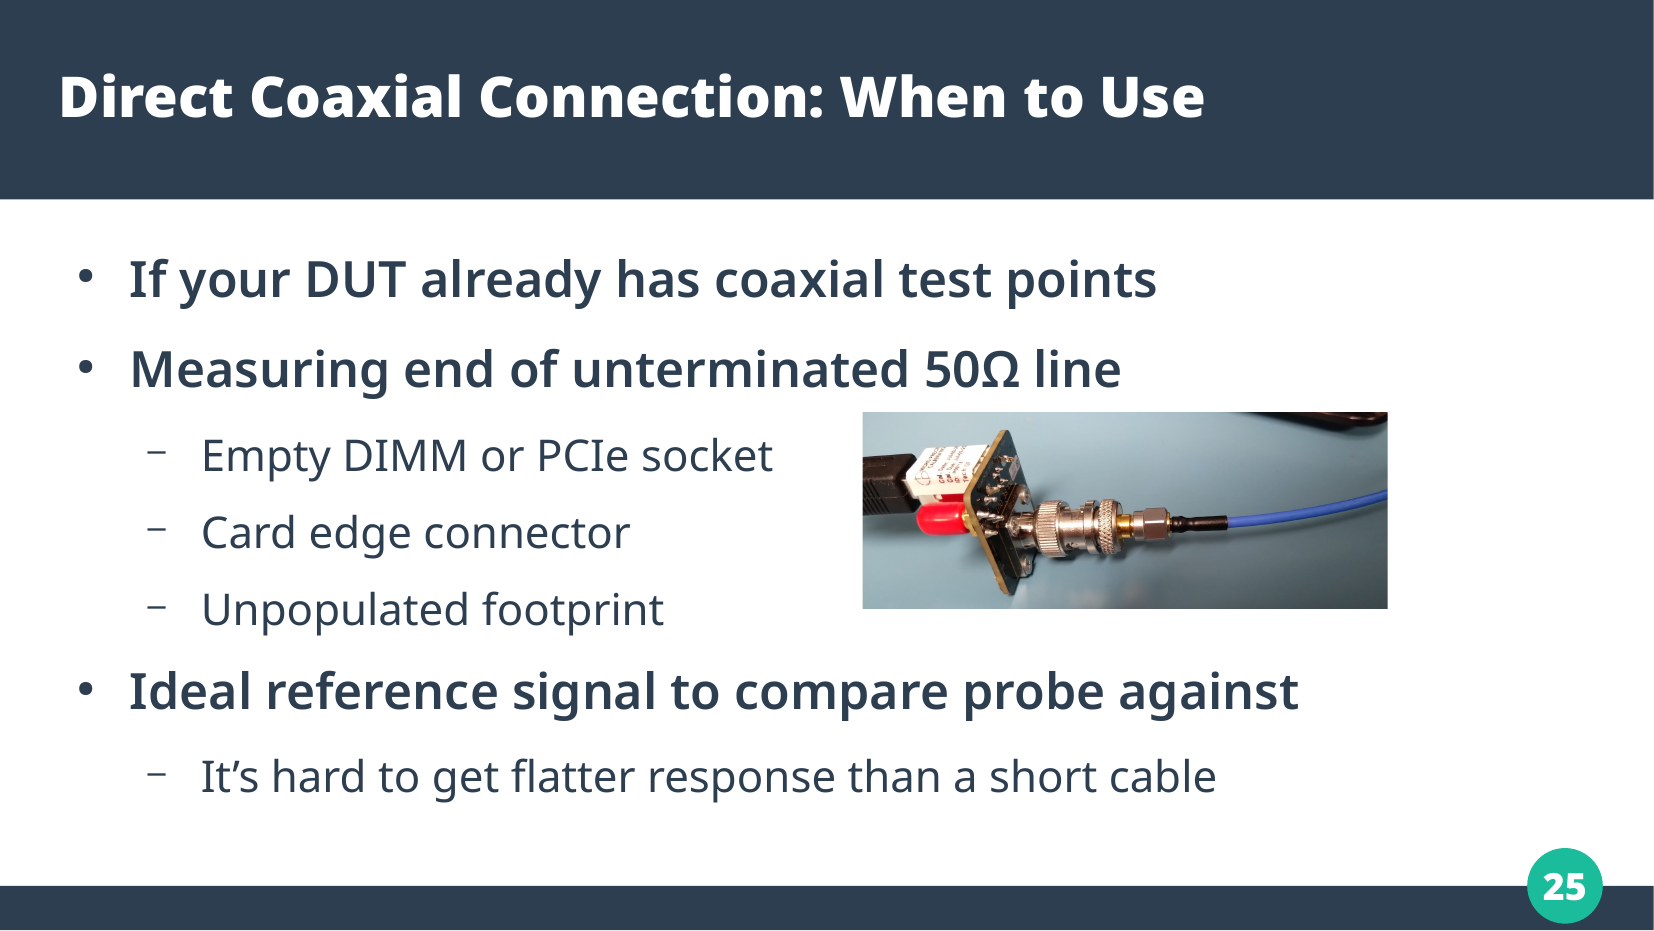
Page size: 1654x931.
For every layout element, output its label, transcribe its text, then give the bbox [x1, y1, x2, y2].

picture [862, 412, 1388, 609]
list If your DUT already has coaxial test points Measuring end of unterminated 50Ω line Empty DIMM or PCIe socket Card edge connector Unpopulated footprint Ideal reference signal to compare probe against It’s hard to get flatter response than a short cable [59, 243, 1595, 864]
title Direct Coaxial Connection: When to Use [59, 37, 1595, 155]
